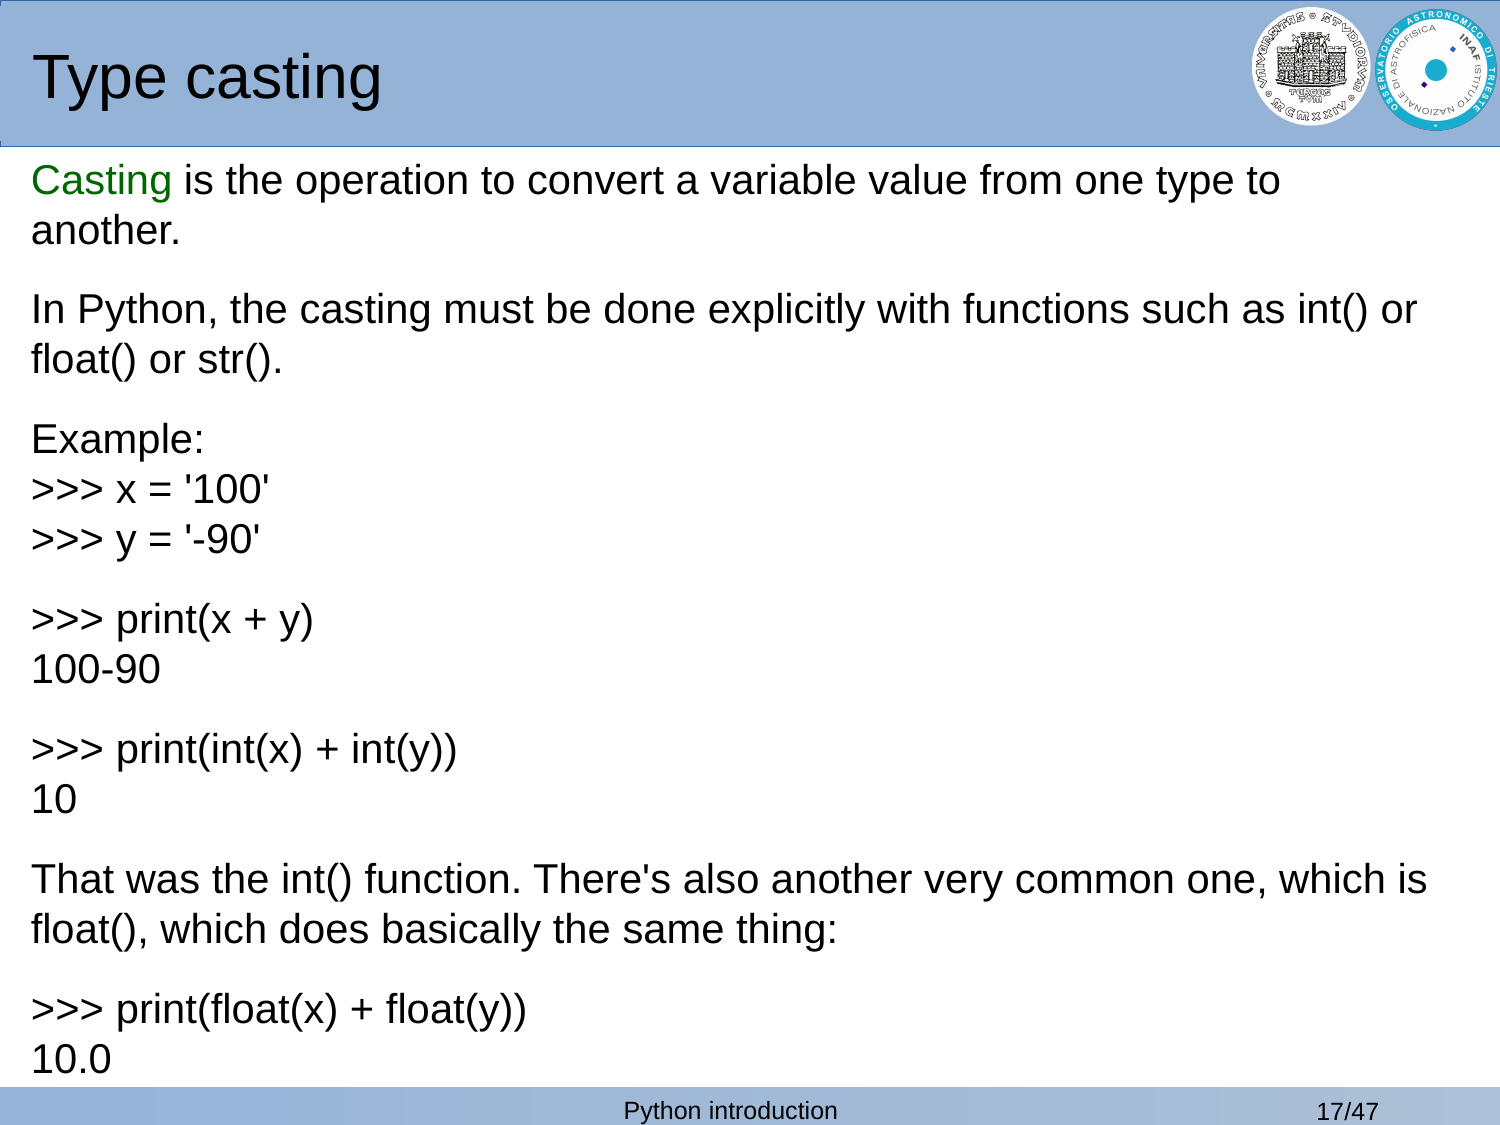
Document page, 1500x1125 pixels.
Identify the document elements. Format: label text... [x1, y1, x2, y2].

list Casting is the operation to convert a variable value from one type to another. In Python, the casting must be done explicitly with functions such as int() or float() or str(). Example: >>> x = '100' >>> y = '-90' >>> print(x + y) 100-90 >>> print(int(x) + int(y)) 10 That was the int() function. There's also another very common one, which is float(), which does basically the same thing: >>> print(float(x) + float(y)) 10.0 [16, 144, 1450, 1018]
text_box Type casting [0, 5, 1243, 141]
picture [1252, 0, 1500, 156]
